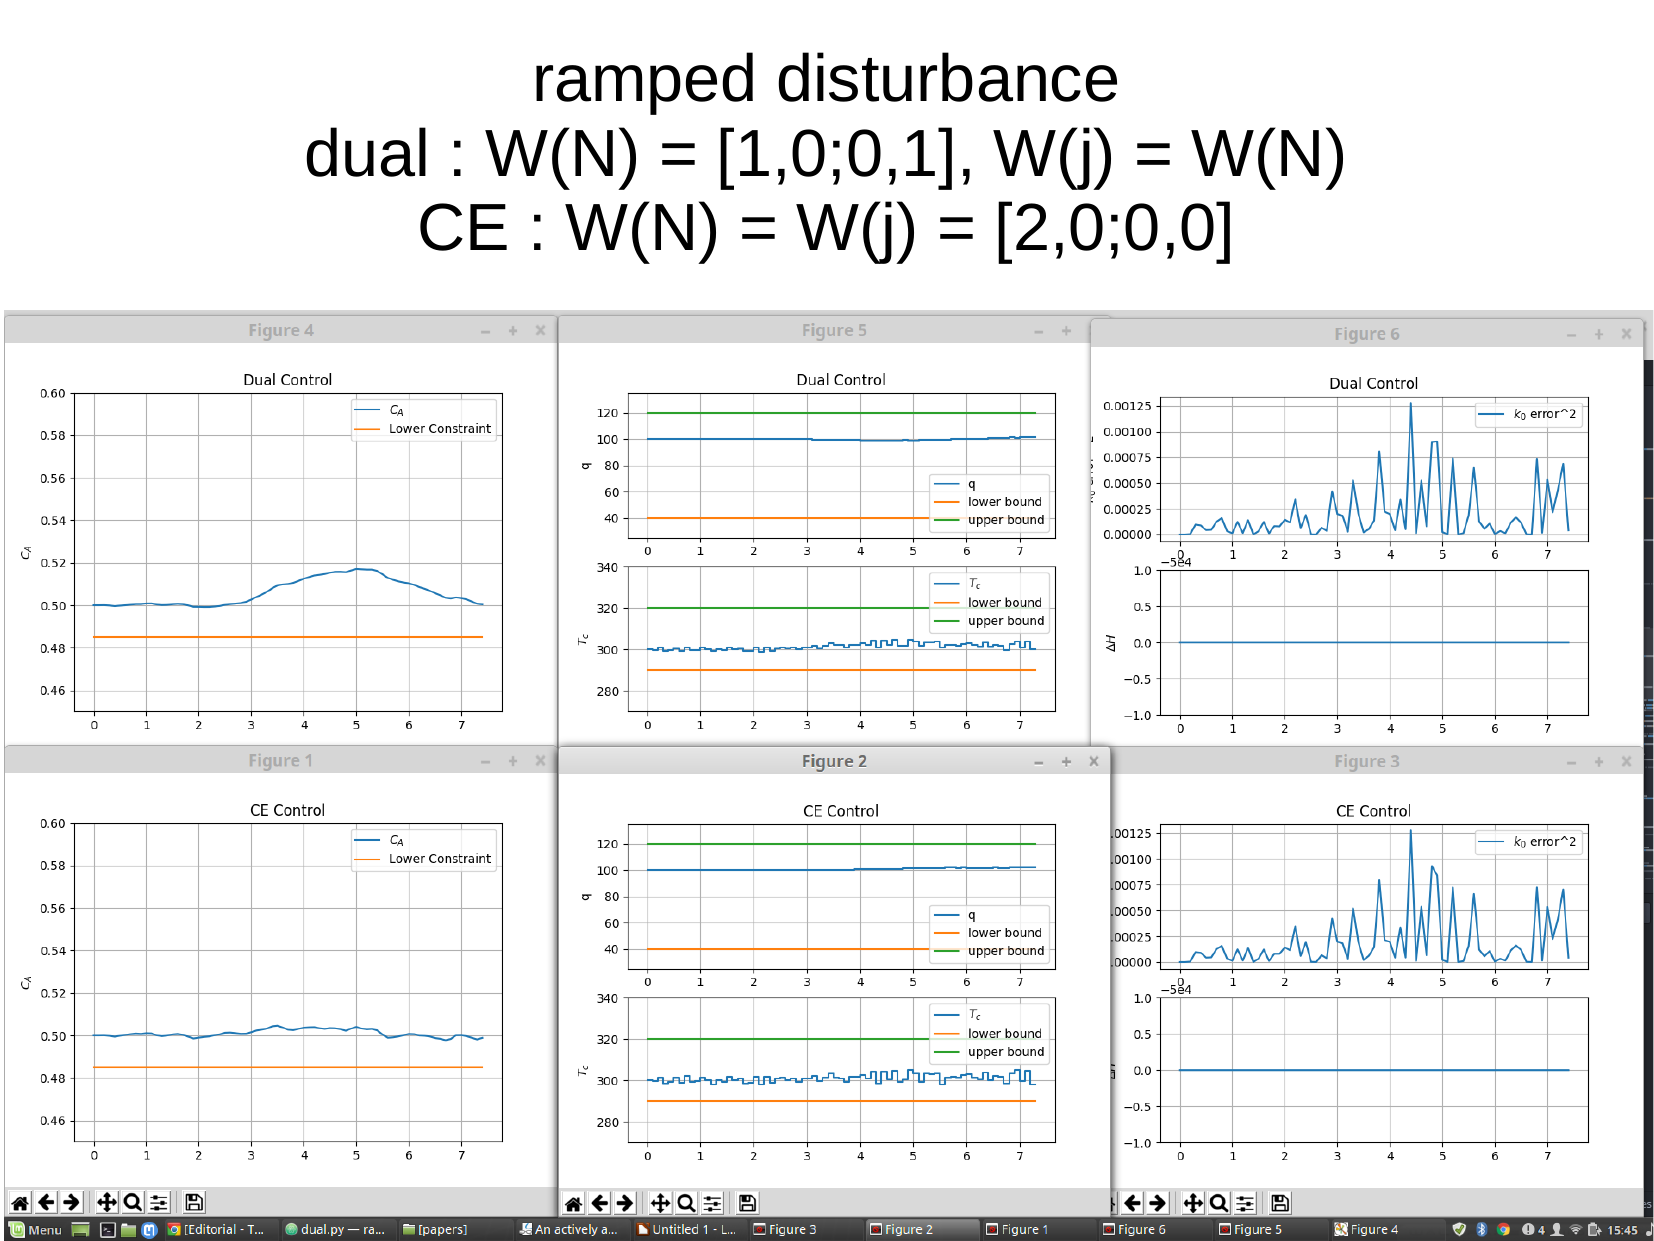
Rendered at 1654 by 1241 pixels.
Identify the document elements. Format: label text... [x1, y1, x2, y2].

title ramped disturbance dual : W(N) = [1,0;0,1], W(j) = W(N) CE : W(N) = W(j) = [2,0;0,0] [82, 40, 1571, 266]
picture [4, 310, 1654, 1241]
